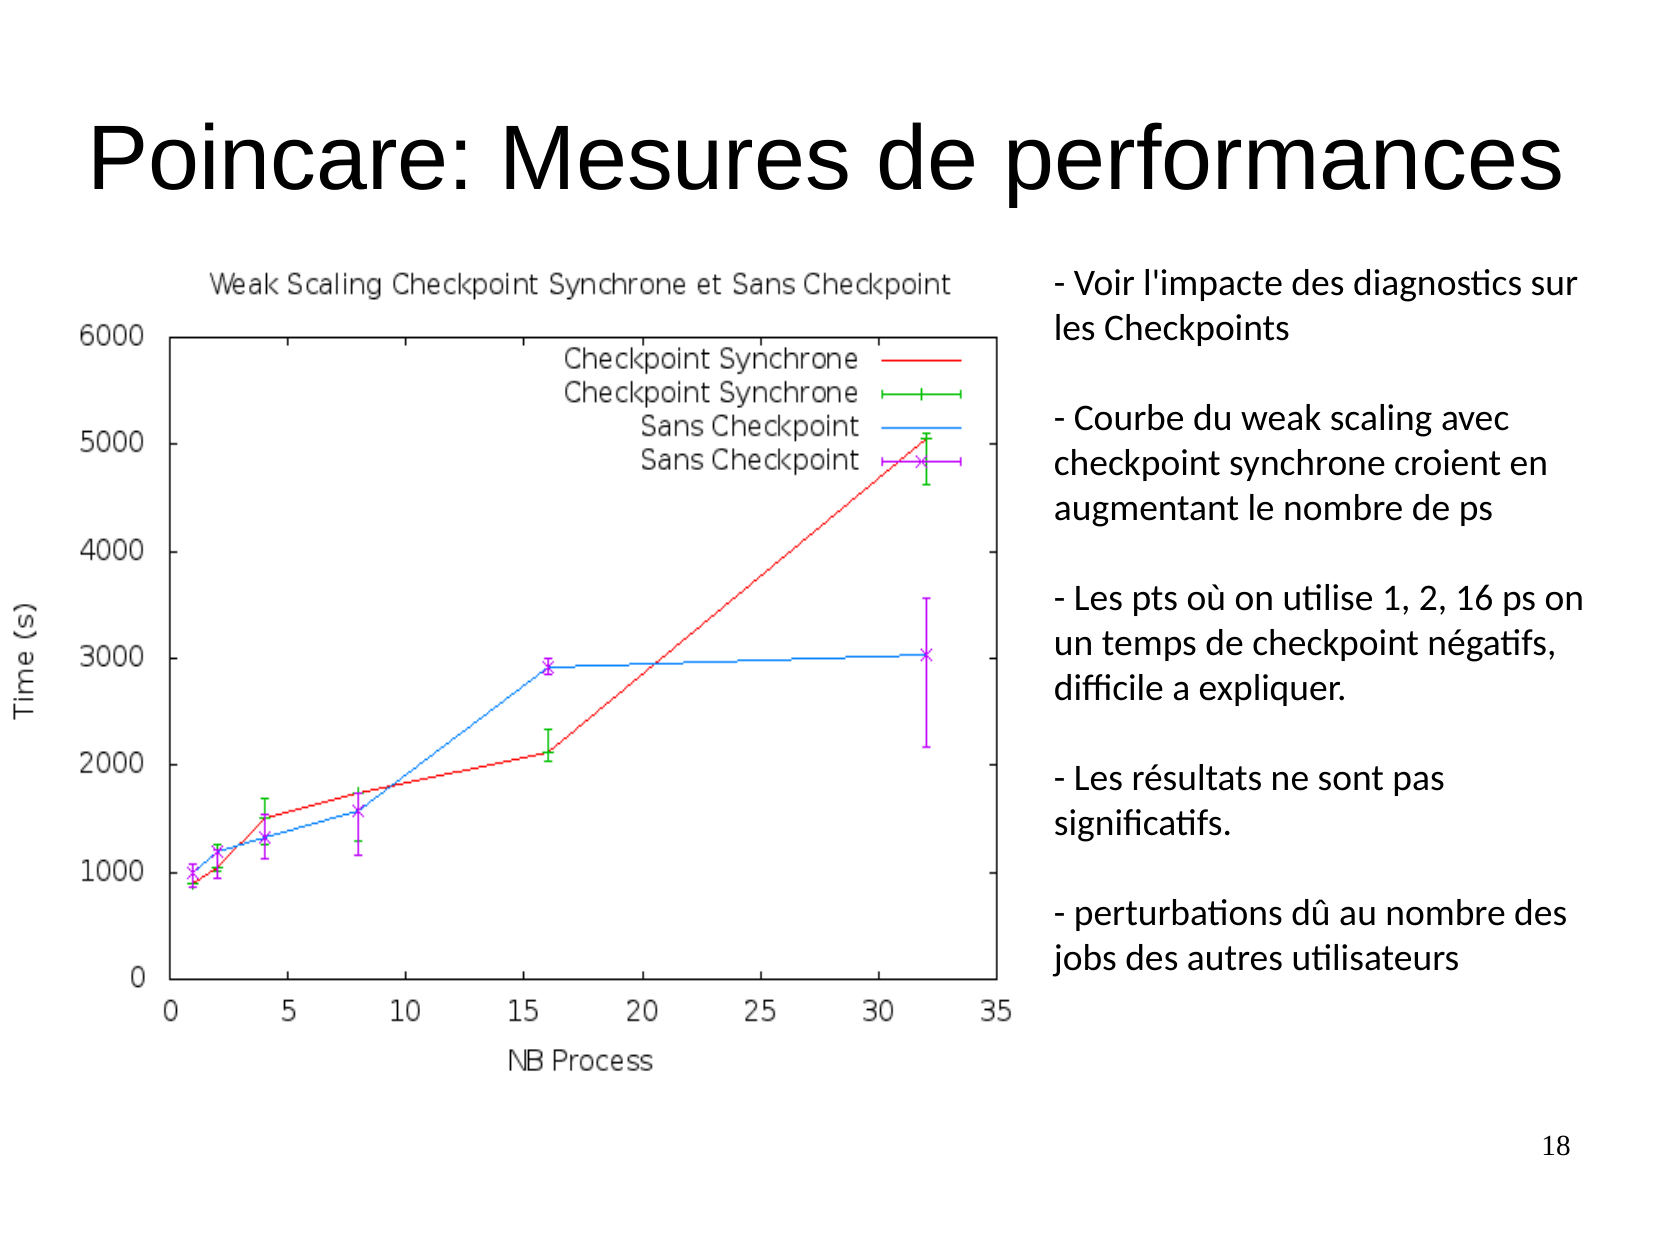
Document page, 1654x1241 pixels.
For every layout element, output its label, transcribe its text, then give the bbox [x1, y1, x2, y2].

text_box - Voir l'impacte des diagnostics sur les Checkpoints - Courbe du weak scaling avec checkpoint synchrone croient en augmentant le nombre de ps - Les pts où on utilise 1, 2, 16 ps on un temps de checkpoint négatifs, difficile a expliquer. - Les résultats ne sont pas significatifs. - perturbations dû au nombre des jobs des autres utilisateurs [1039, 250, 1607, 986]
picture [4, 236, 1052, 1087]
title Poincare: Mesures de performances [82, 49, 1571, 250]
